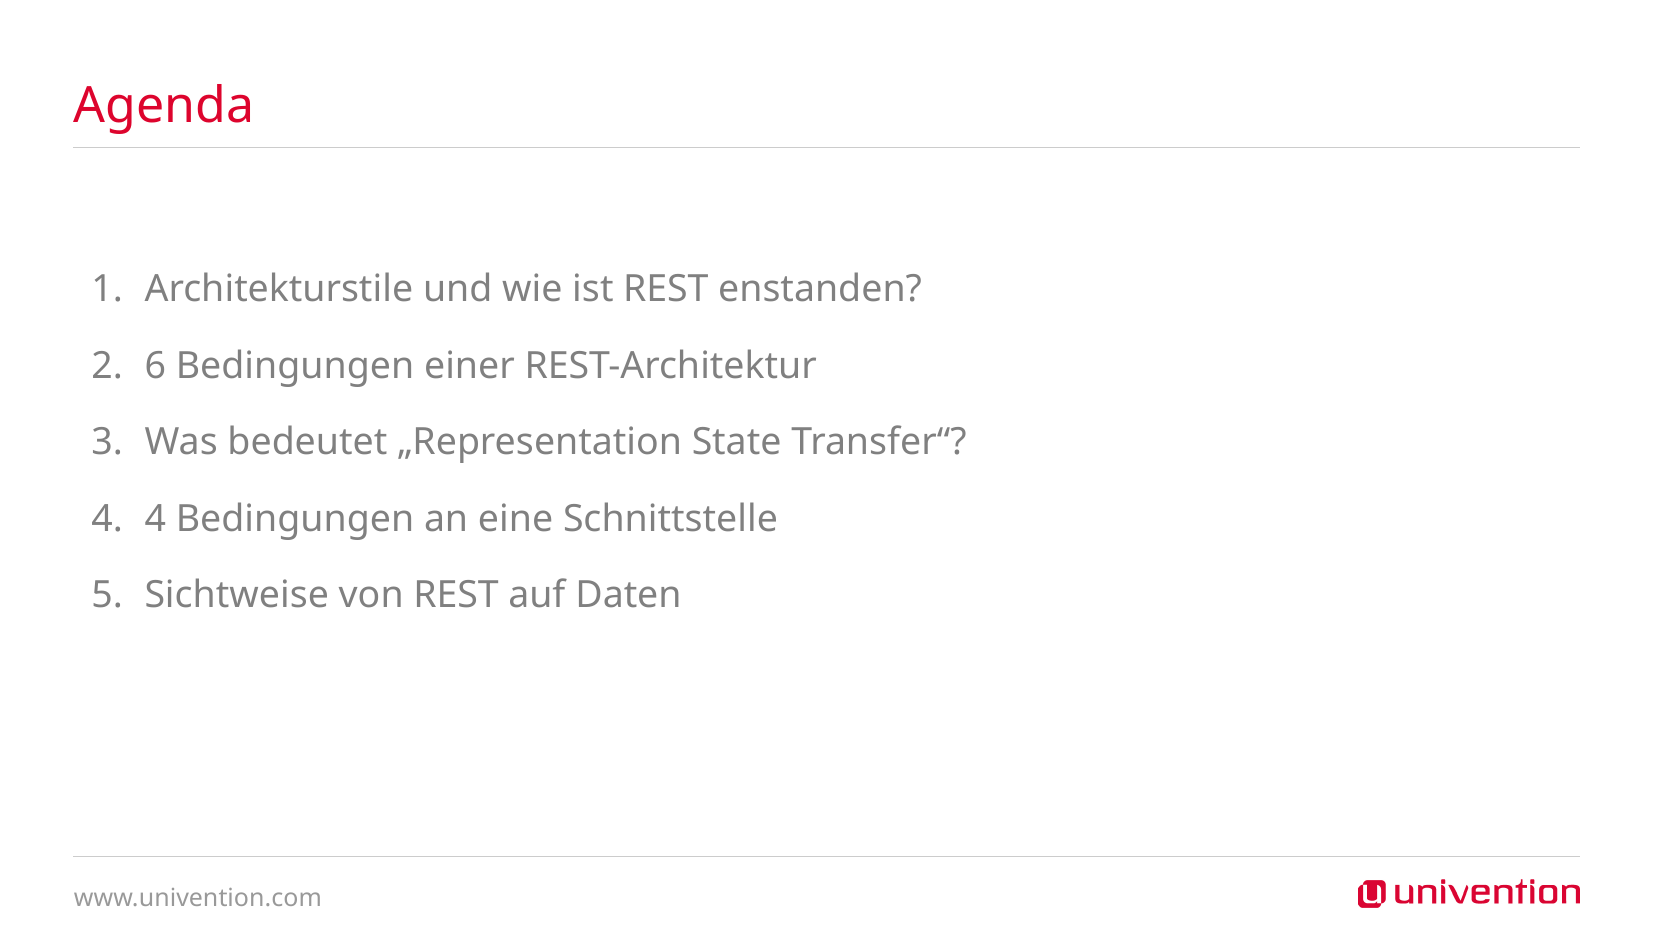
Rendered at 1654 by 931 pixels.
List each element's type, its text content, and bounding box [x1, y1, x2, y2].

picture [1358, 879, 1580, 908]
list Architekturstile und wie ist REST enstanden? 6 Bedingungen einer REST-Architektur Was bedeutet „Representation State Transfer“? 4 Bedingungen an eine Schnittstelle Sichtweise von REST auf Daten [73, 236, 1580, 827]
title Agenda [73, 59, 1580, 148]
